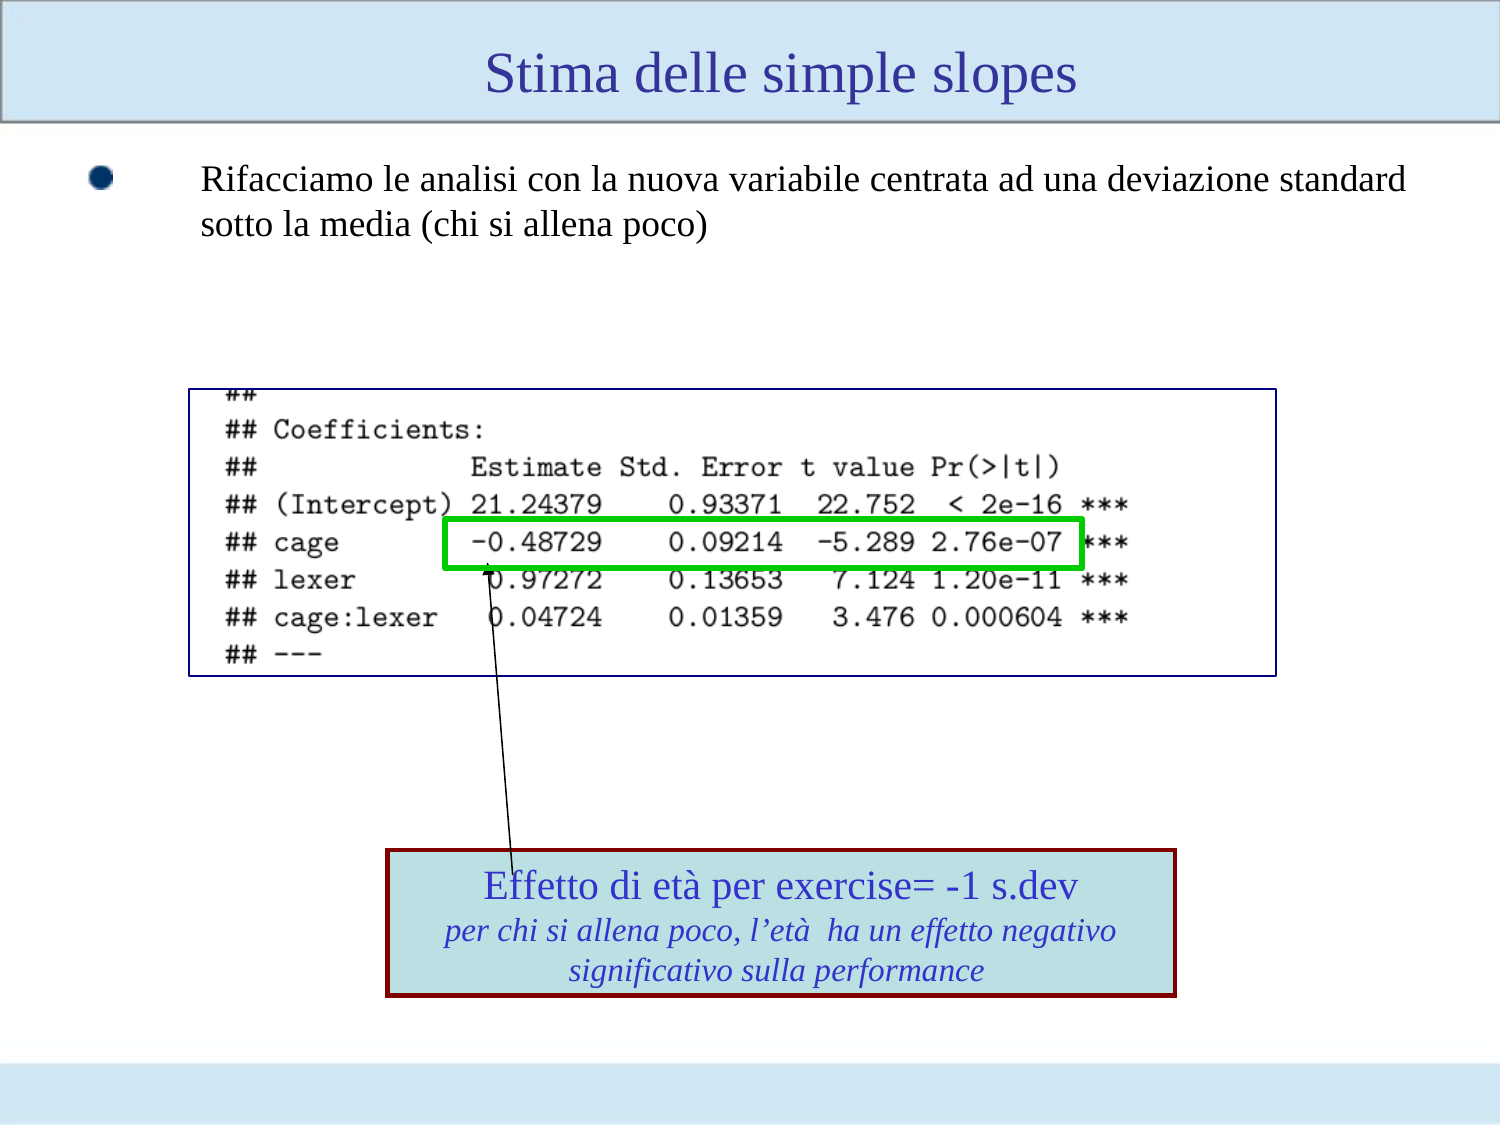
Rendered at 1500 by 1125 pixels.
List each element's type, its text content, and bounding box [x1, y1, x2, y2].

title Stima delle simple slopes [249, 21, 1313, 117]
text_box Effetto di età per exercise= -1 s.dev per chi si allena poco, l’età ha un effetto negativo significativo sulla performance [387, 849, 1175, 996]
text_box Rifacciamo le analisi con la nuova variabile centrata ad una deviazione standard sotto la media (chi si allena poco) [71, 146, 1434, 252]
picture [0, 0, 1500, 1125]
